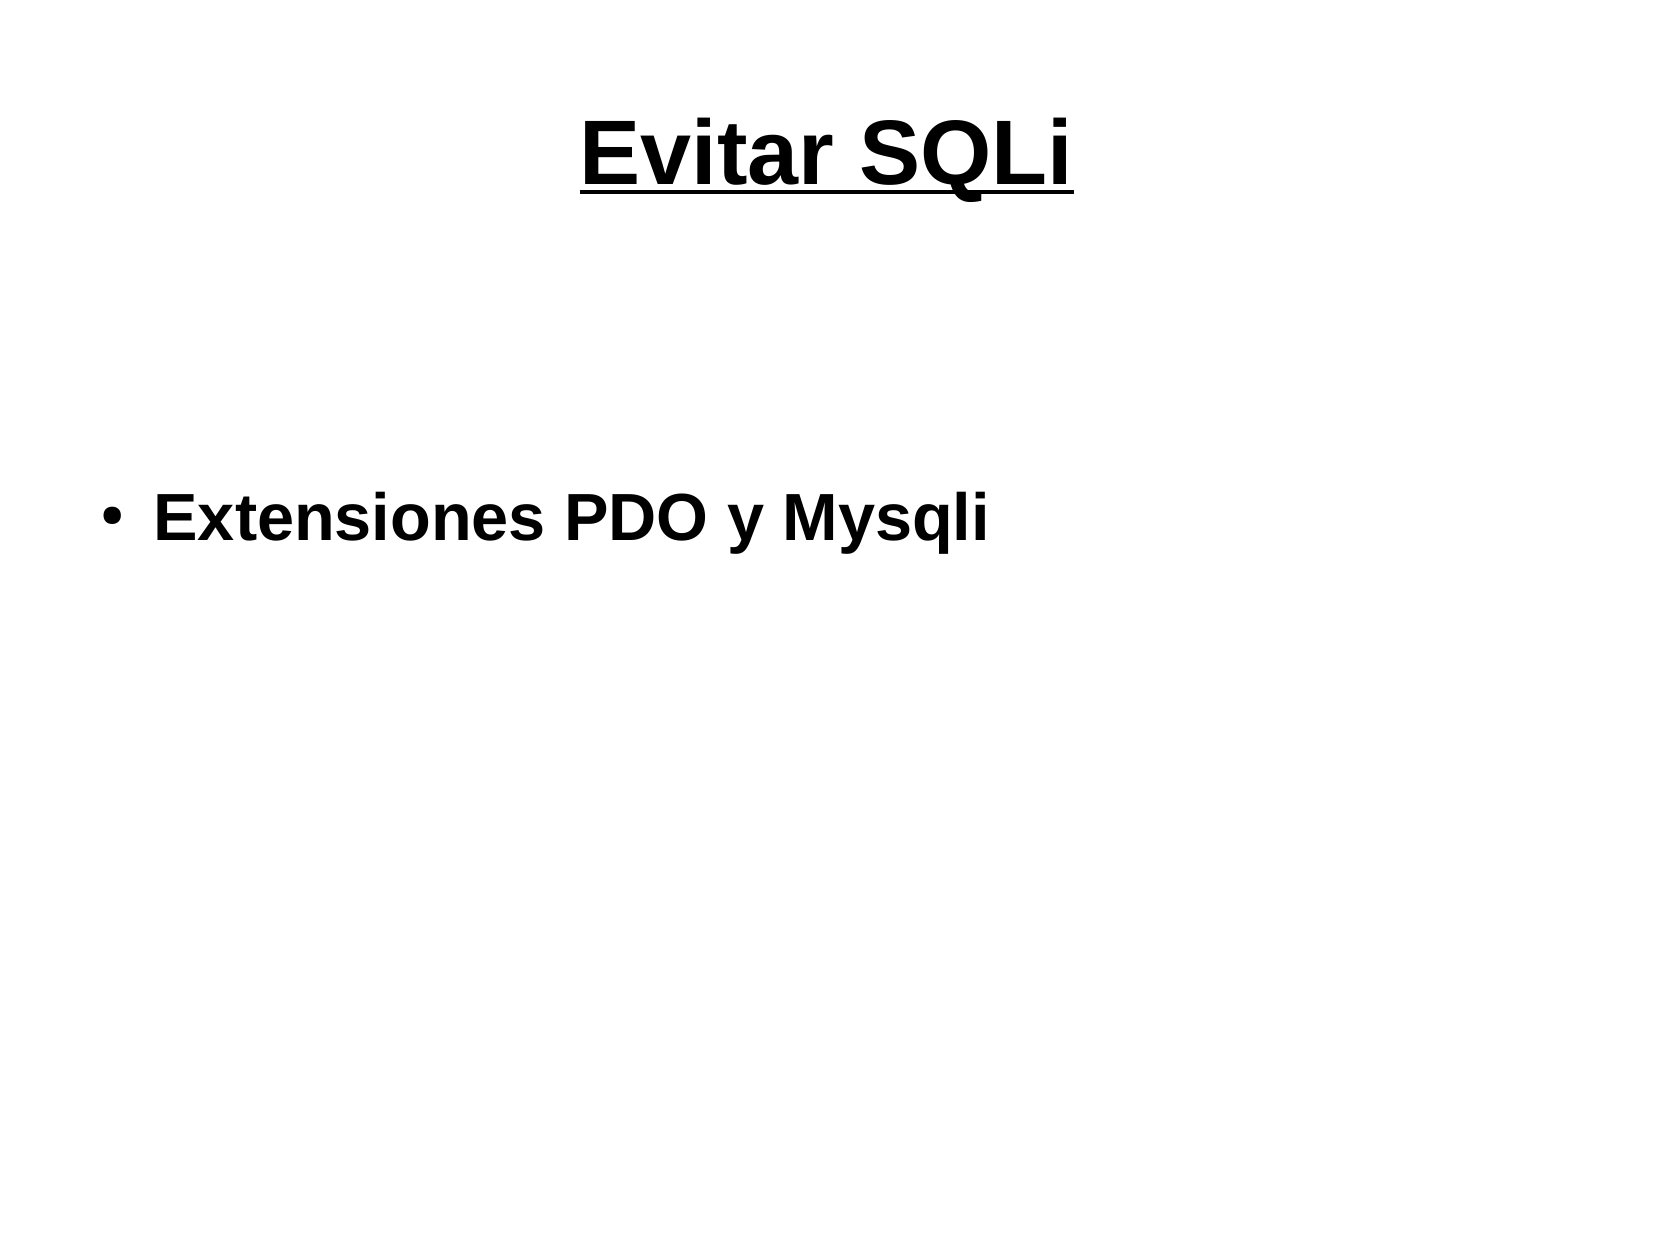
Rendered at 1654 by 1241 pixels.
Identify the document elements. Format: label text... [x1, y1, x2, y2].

list Extensiones PDO y Mysqli [82, 290, 1571, 1010]
title Evitar SQLi [82, 49, 1571, 257]
